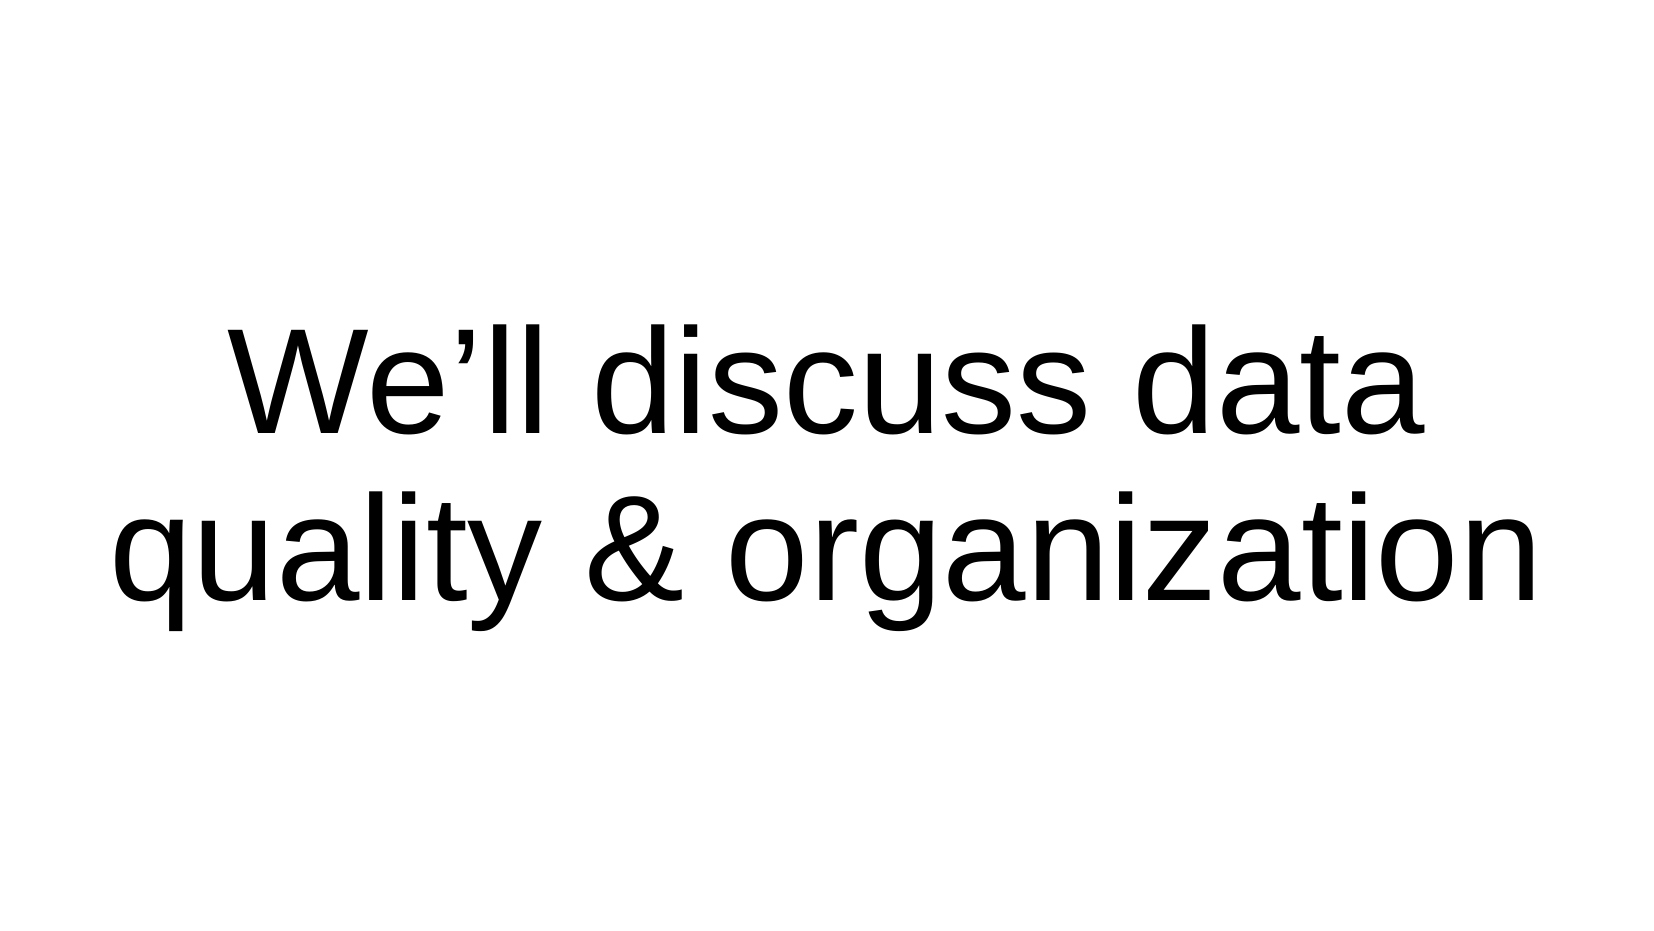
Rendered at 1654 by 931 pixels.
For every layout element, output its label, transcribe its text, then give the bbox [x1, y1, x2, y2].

title We’ll discuss data quality & organization [73, 41, 1581, 890]
